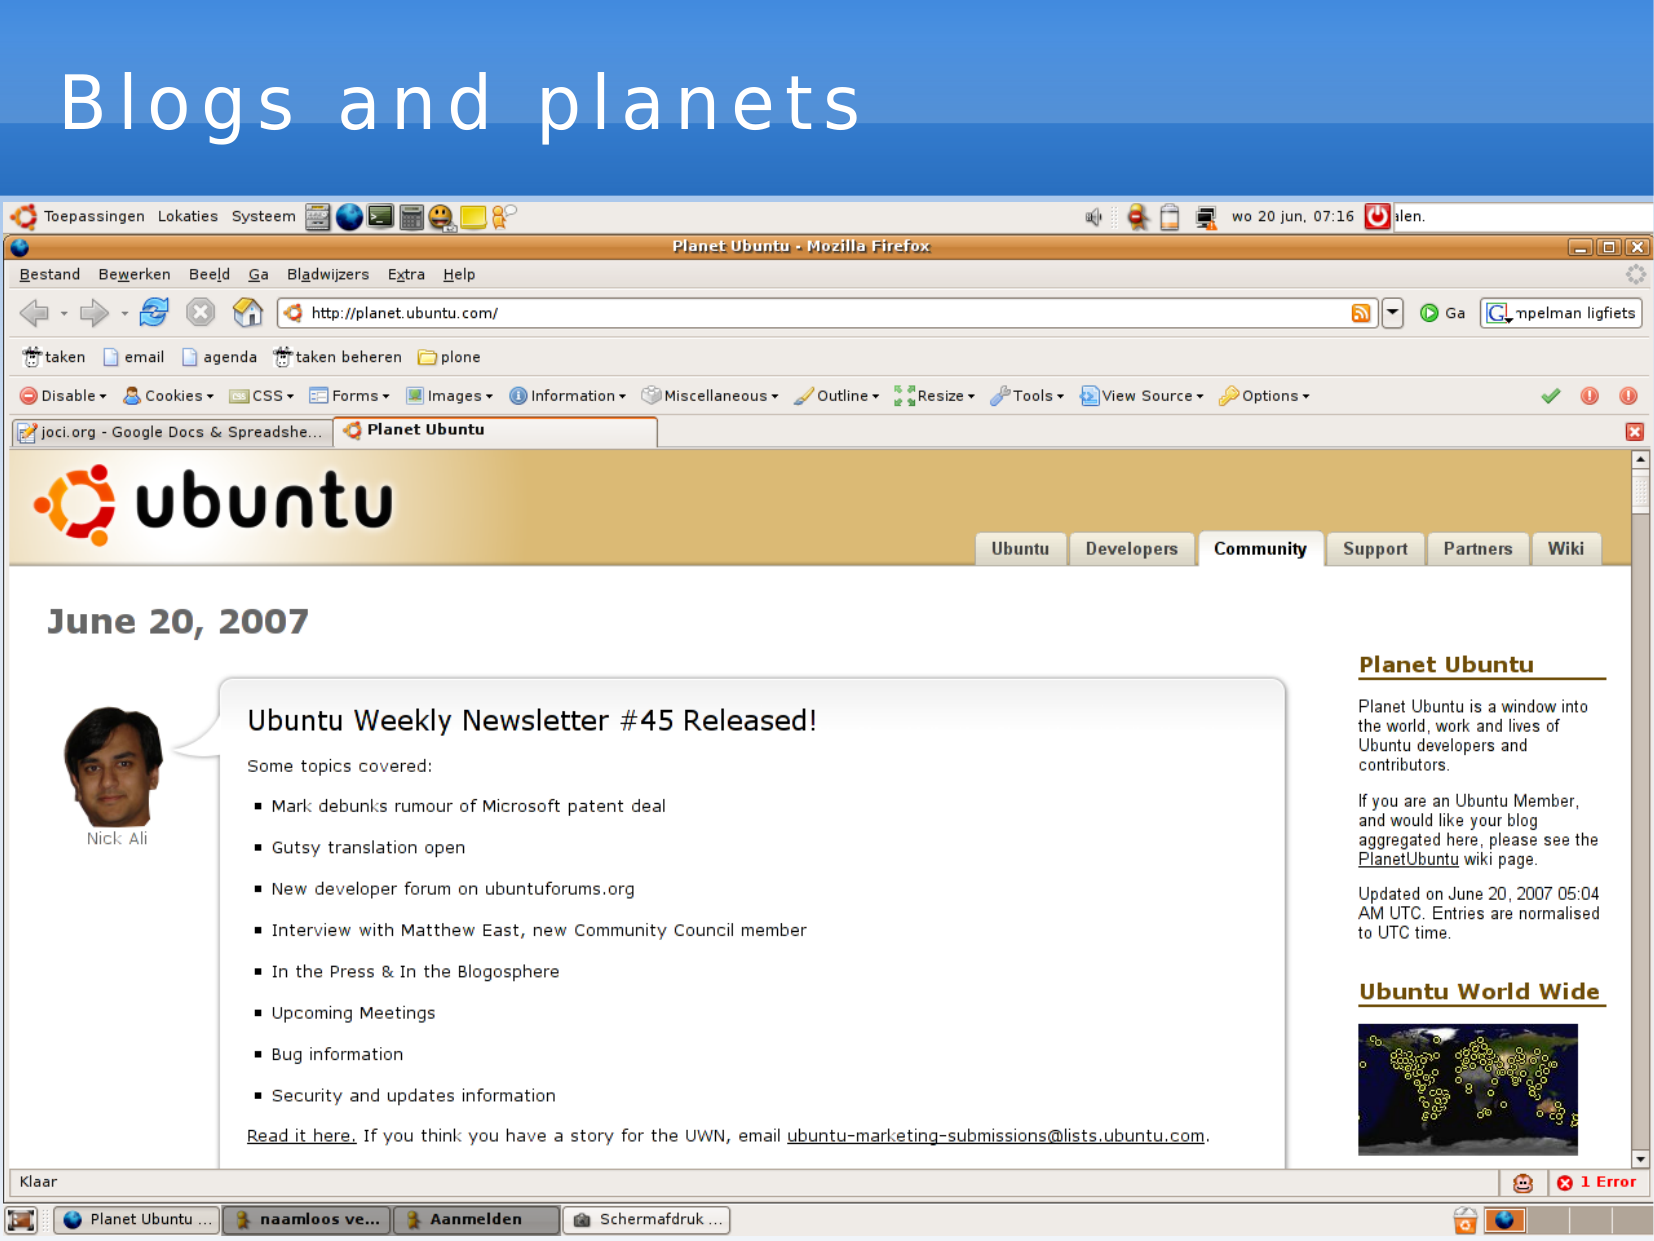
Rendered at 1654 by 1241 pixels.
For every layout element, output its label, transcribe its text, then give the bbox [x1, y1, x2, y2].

title Blogs and planets [59, 29, 1270, 178]
picture [0, 0, 1654, 1241]
